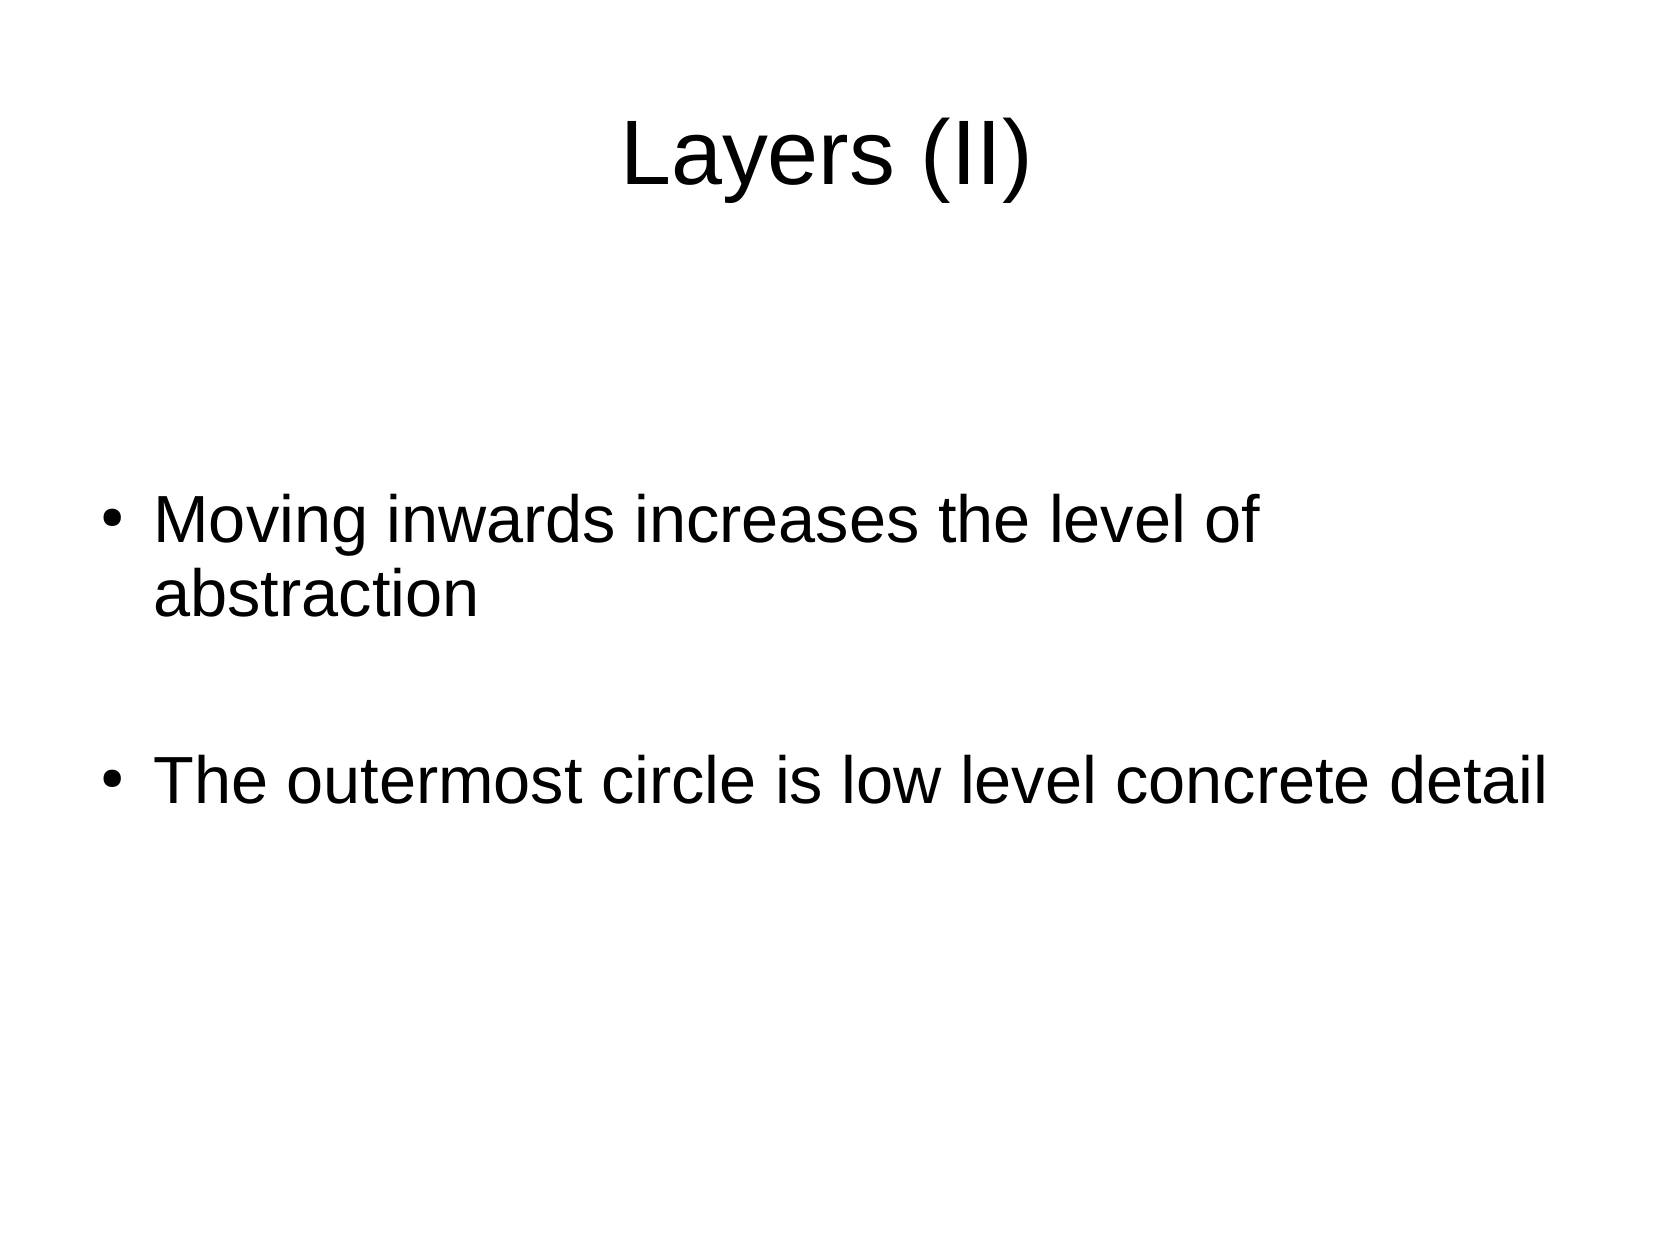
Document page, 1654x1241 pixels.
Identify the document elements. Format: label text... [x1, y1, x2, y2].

title Layers (II) [82, 49, 1571, 257]
list Moving inwards increases the level of abstraction The outermost circle is low level concrete detail [82, 290, 1571, 1010]
